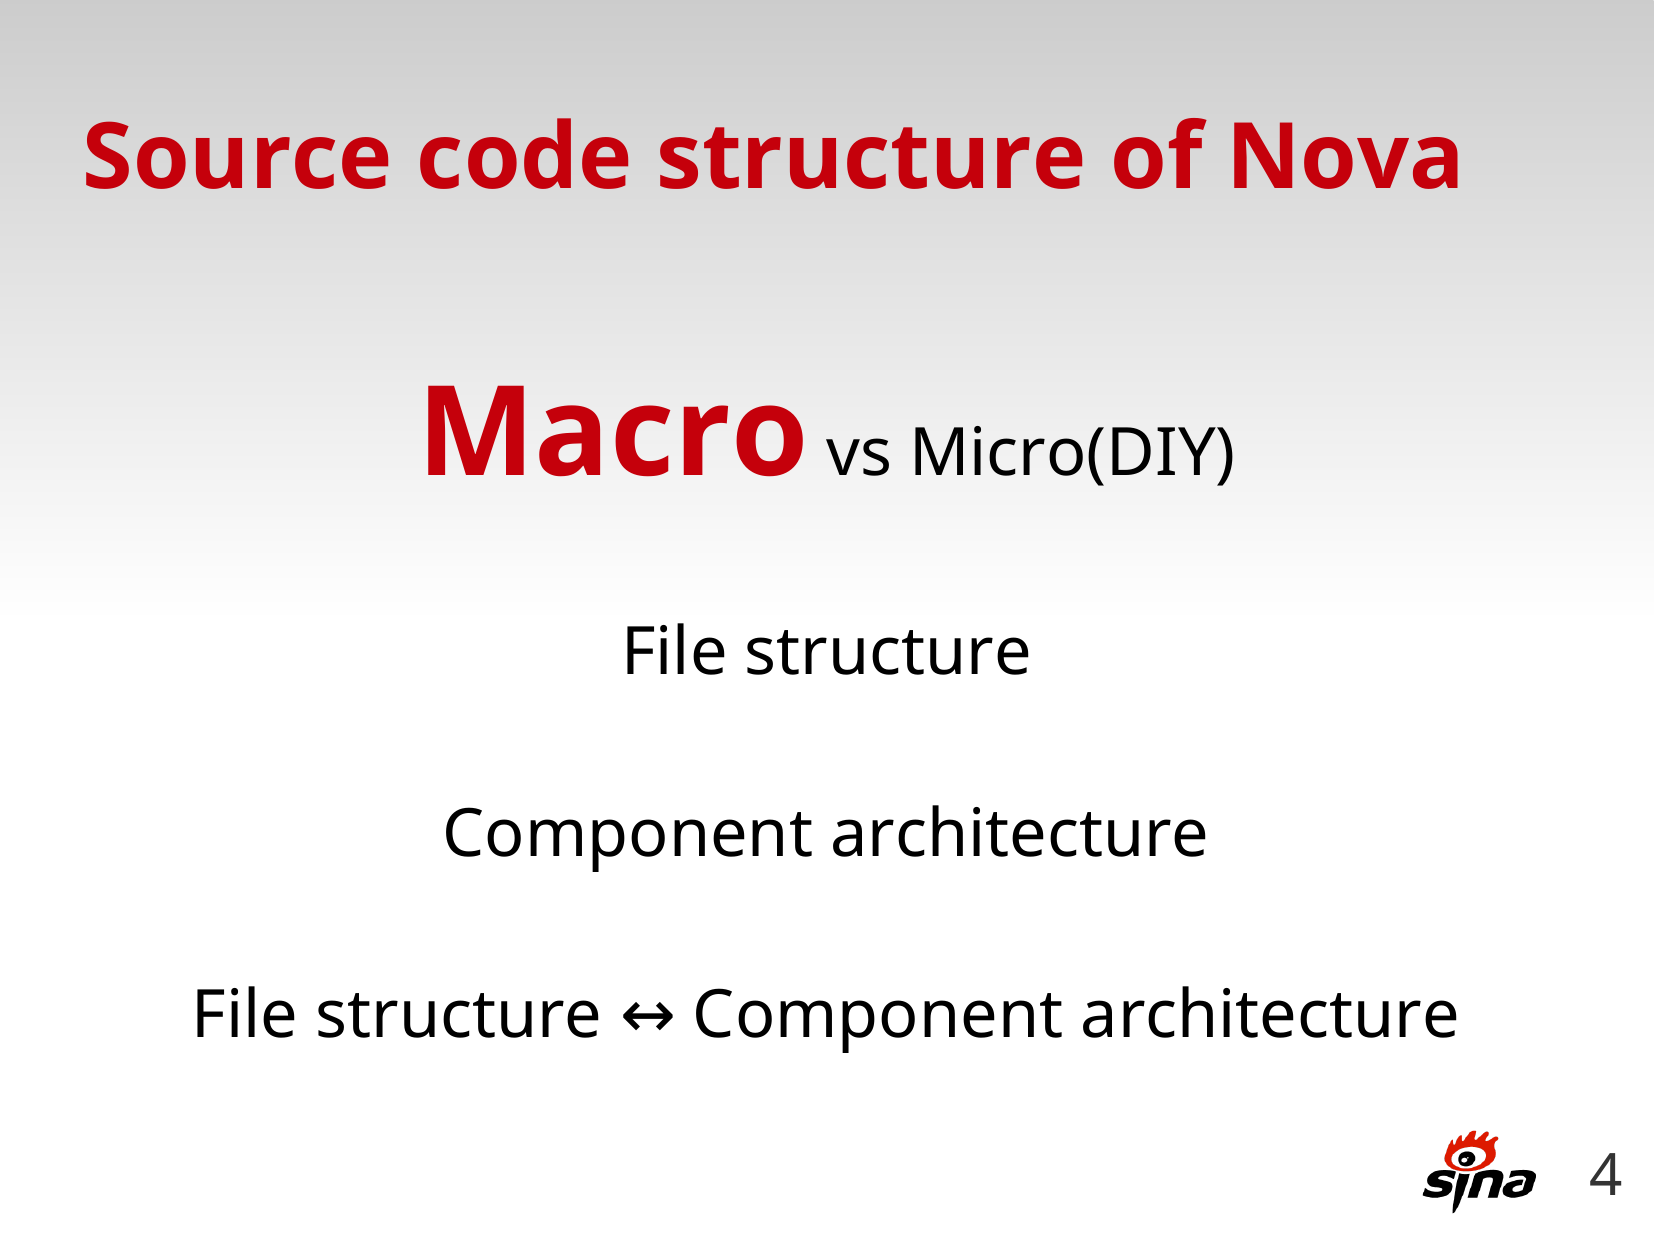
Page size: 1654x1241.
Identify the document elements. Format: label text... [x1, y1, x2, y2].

title Source code structure of Nova [82, 49, 1571, 257]
picture [1394, 1109, 1564, 1241]
subtitle Macro vs Micro(DIY) File structure Component architecture File structure ↔ Component architecture [82, 290, 1571, 1109]
